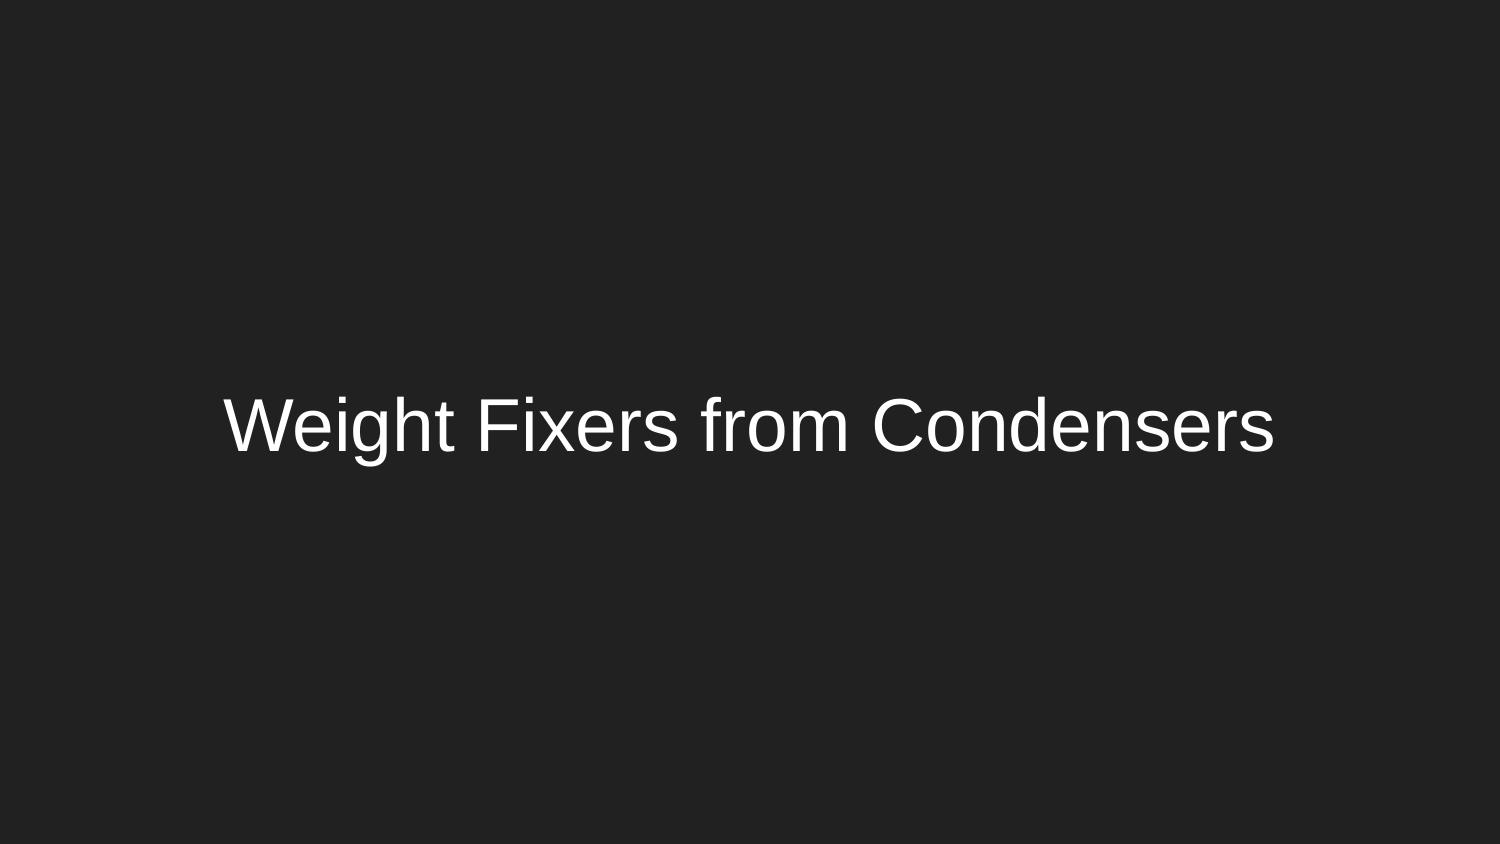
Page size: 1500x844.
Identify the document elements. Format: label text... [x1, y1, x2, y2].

title Weight Fixers from Condensers [51, 352, 1449, 491]
